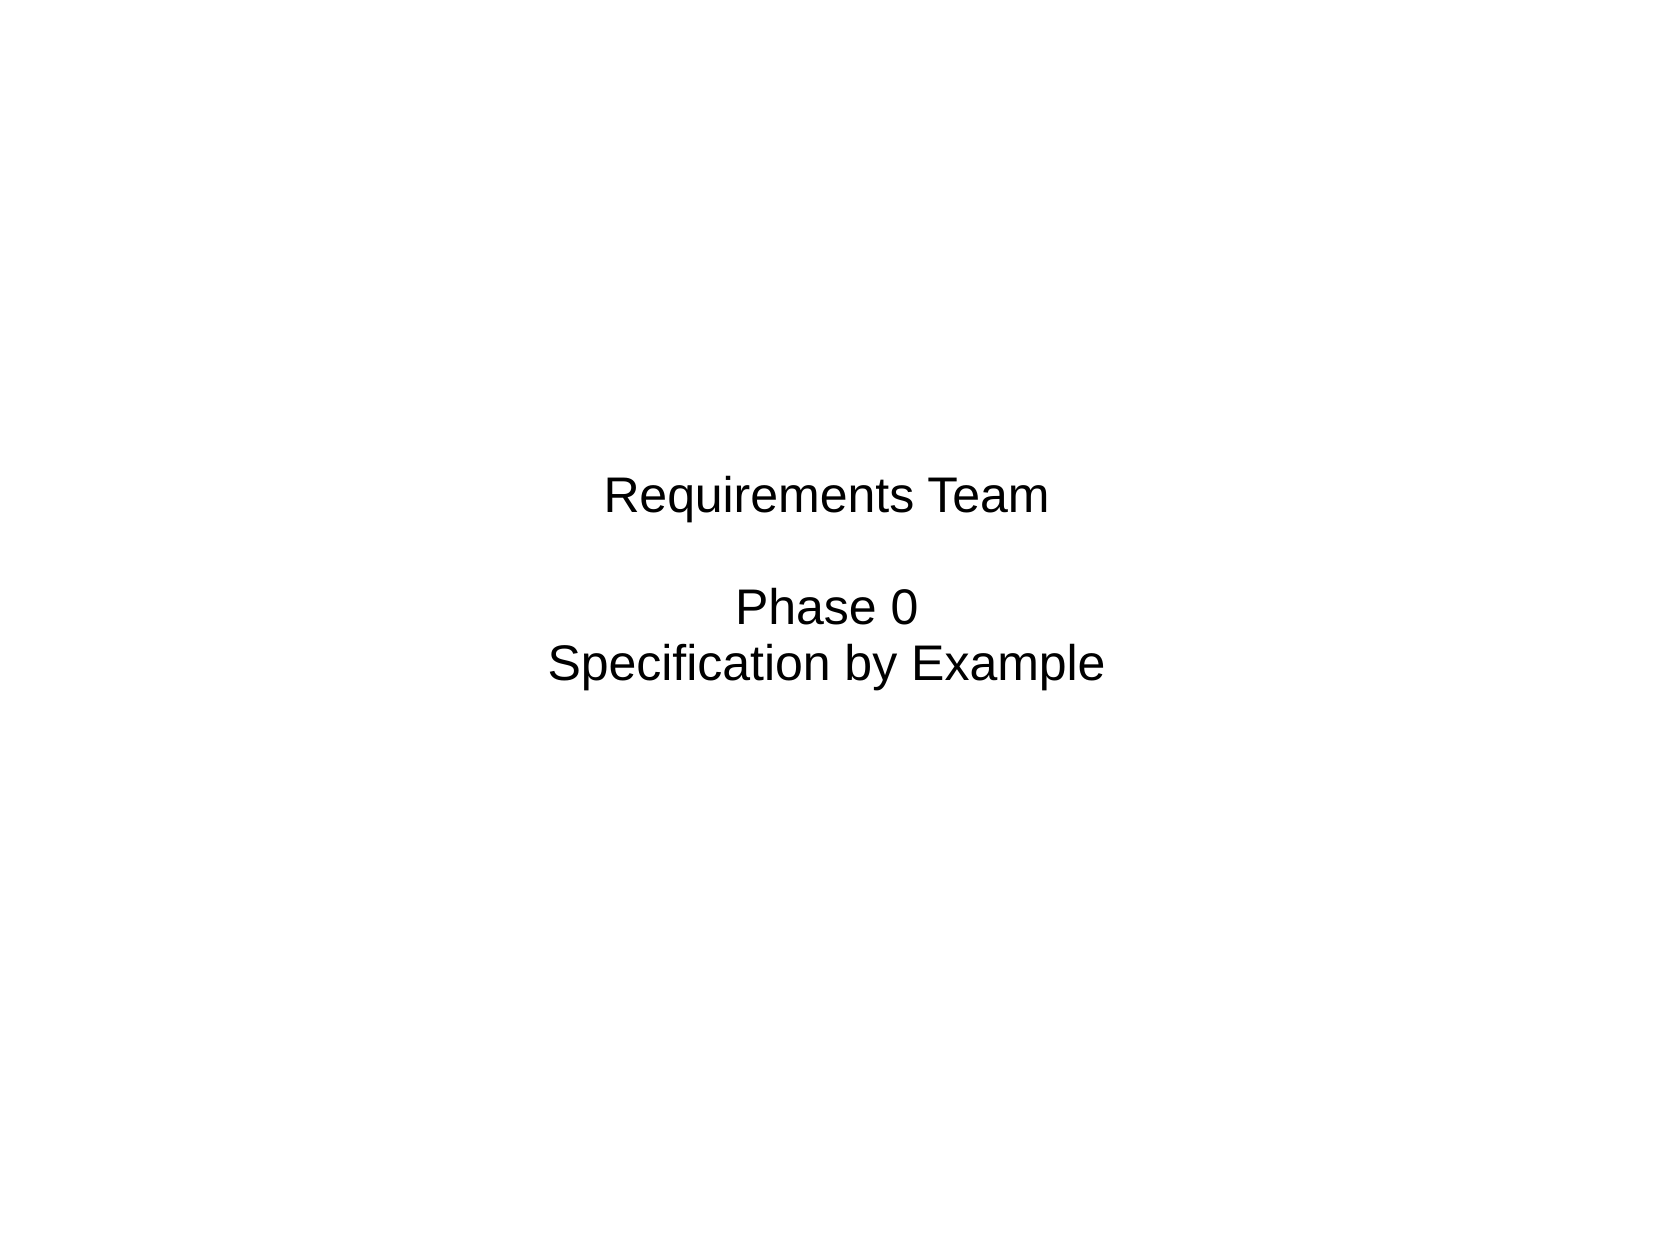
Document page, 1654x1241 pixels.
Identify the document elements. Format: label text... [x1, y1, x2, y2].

subtitle Requirements Team Phase 0 Specification by Example [82, 49, 1571, 1109]
